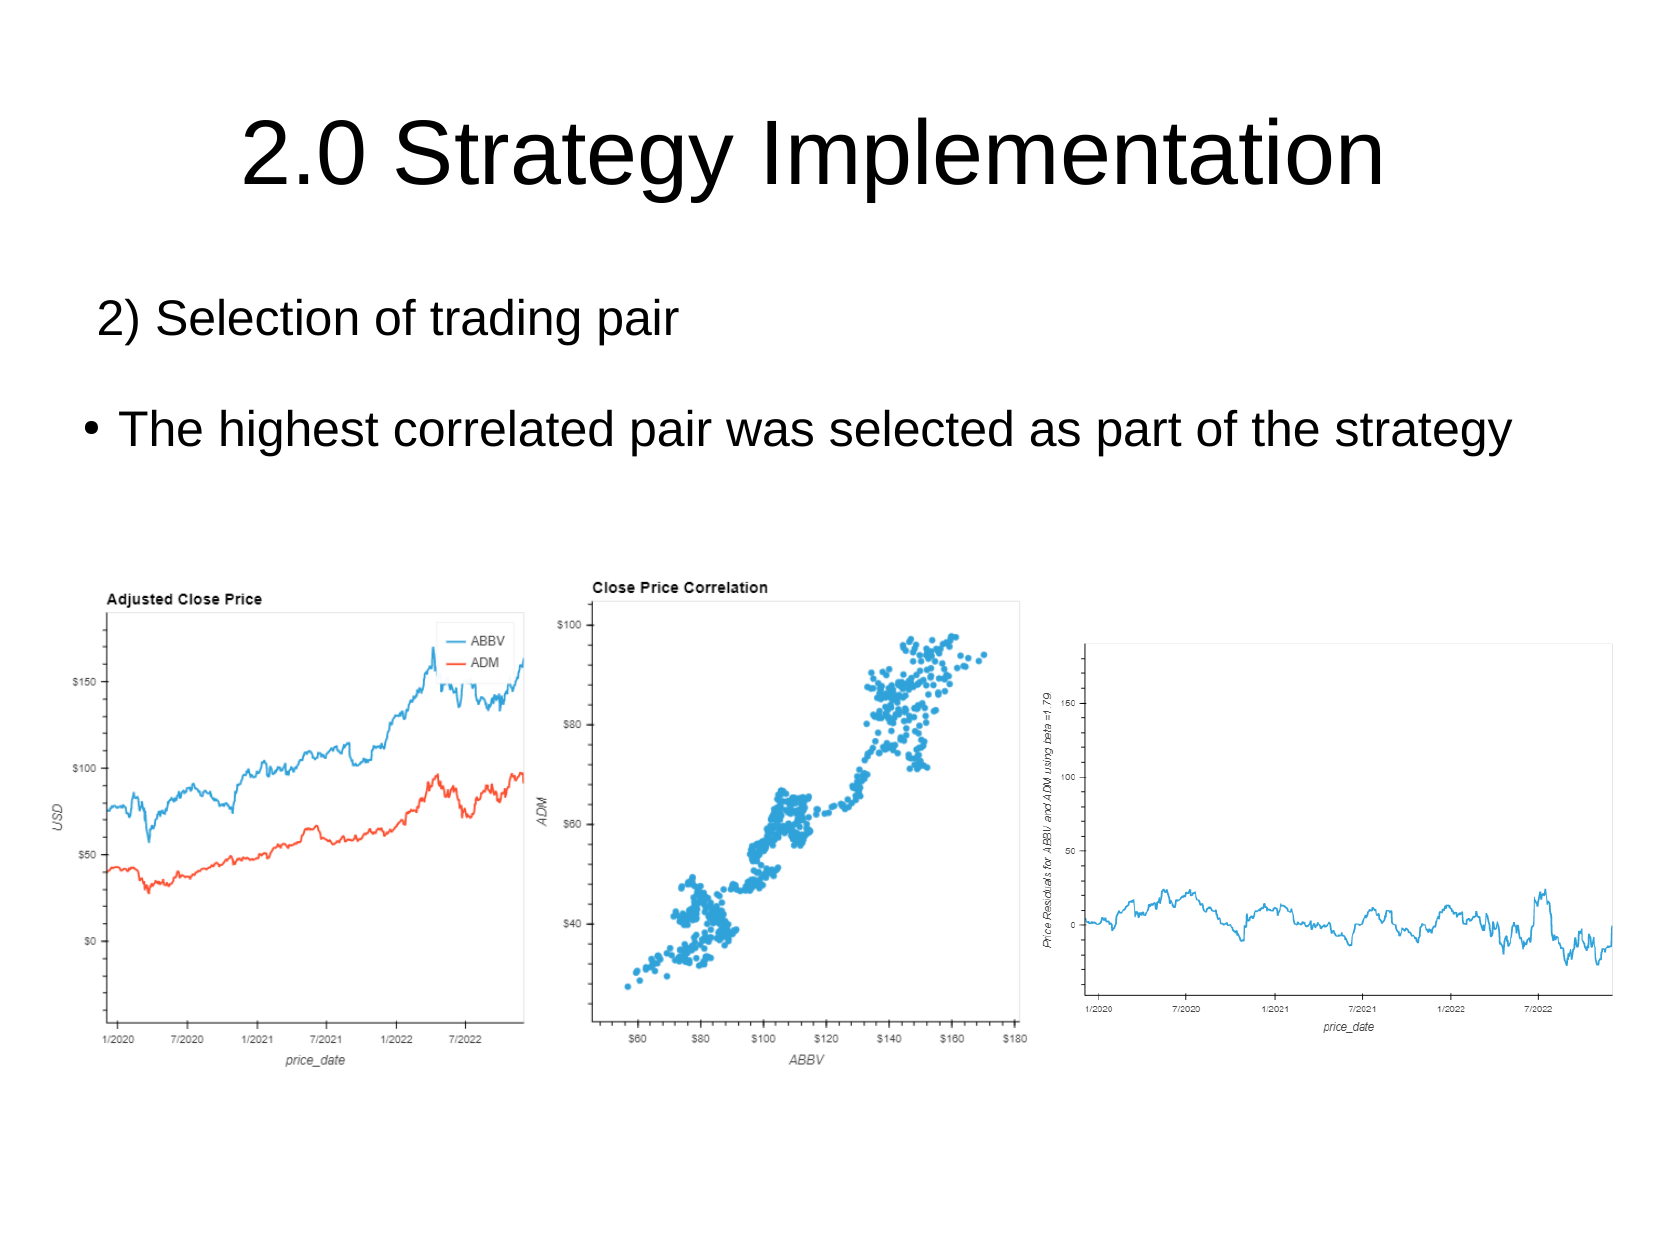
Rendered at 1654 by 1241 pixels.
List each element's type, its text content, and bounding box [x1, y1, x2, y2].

subtitle 2) Selection of trading pair The highest correlated pair was selected as part of the strategy [82, 290, 1571, 1109]
title 2.0 Strategy Implementation [82, 49, 1571, 257]
picture [1038, 619, 1619, 1034]
picture [47, 572, 1028, 1069]
